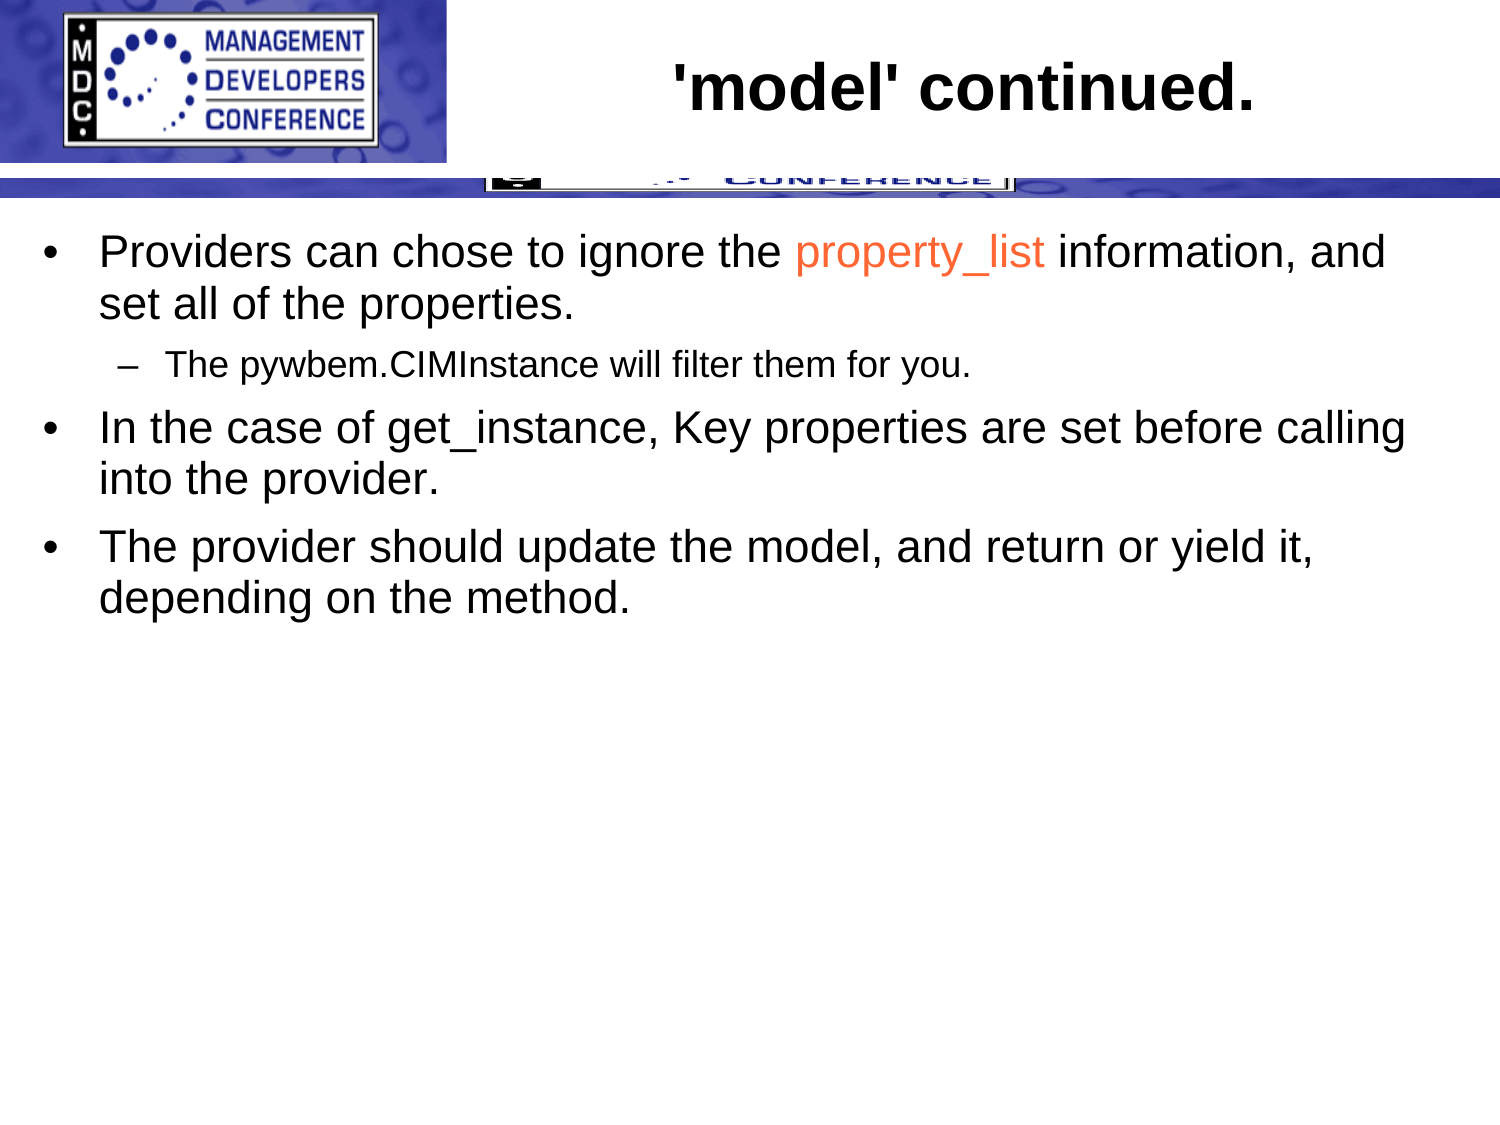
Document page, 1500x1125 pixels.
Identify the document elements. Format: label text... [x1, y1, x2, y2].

picture [0, 0, 447, 163]
picture [0, 178, 1500, 198]
title 'model' continued. [447, 0, 1500, 176]
list Providers can chose to ignore the property_list information, and set all of the properties. The pywbem.CIMInstance will filter them for you. In the case of get_instance, Key properties are set before calling into the provider. The provider should update the model, and return or yield it, depending on the method. [42, 226, 1433, 1067]
